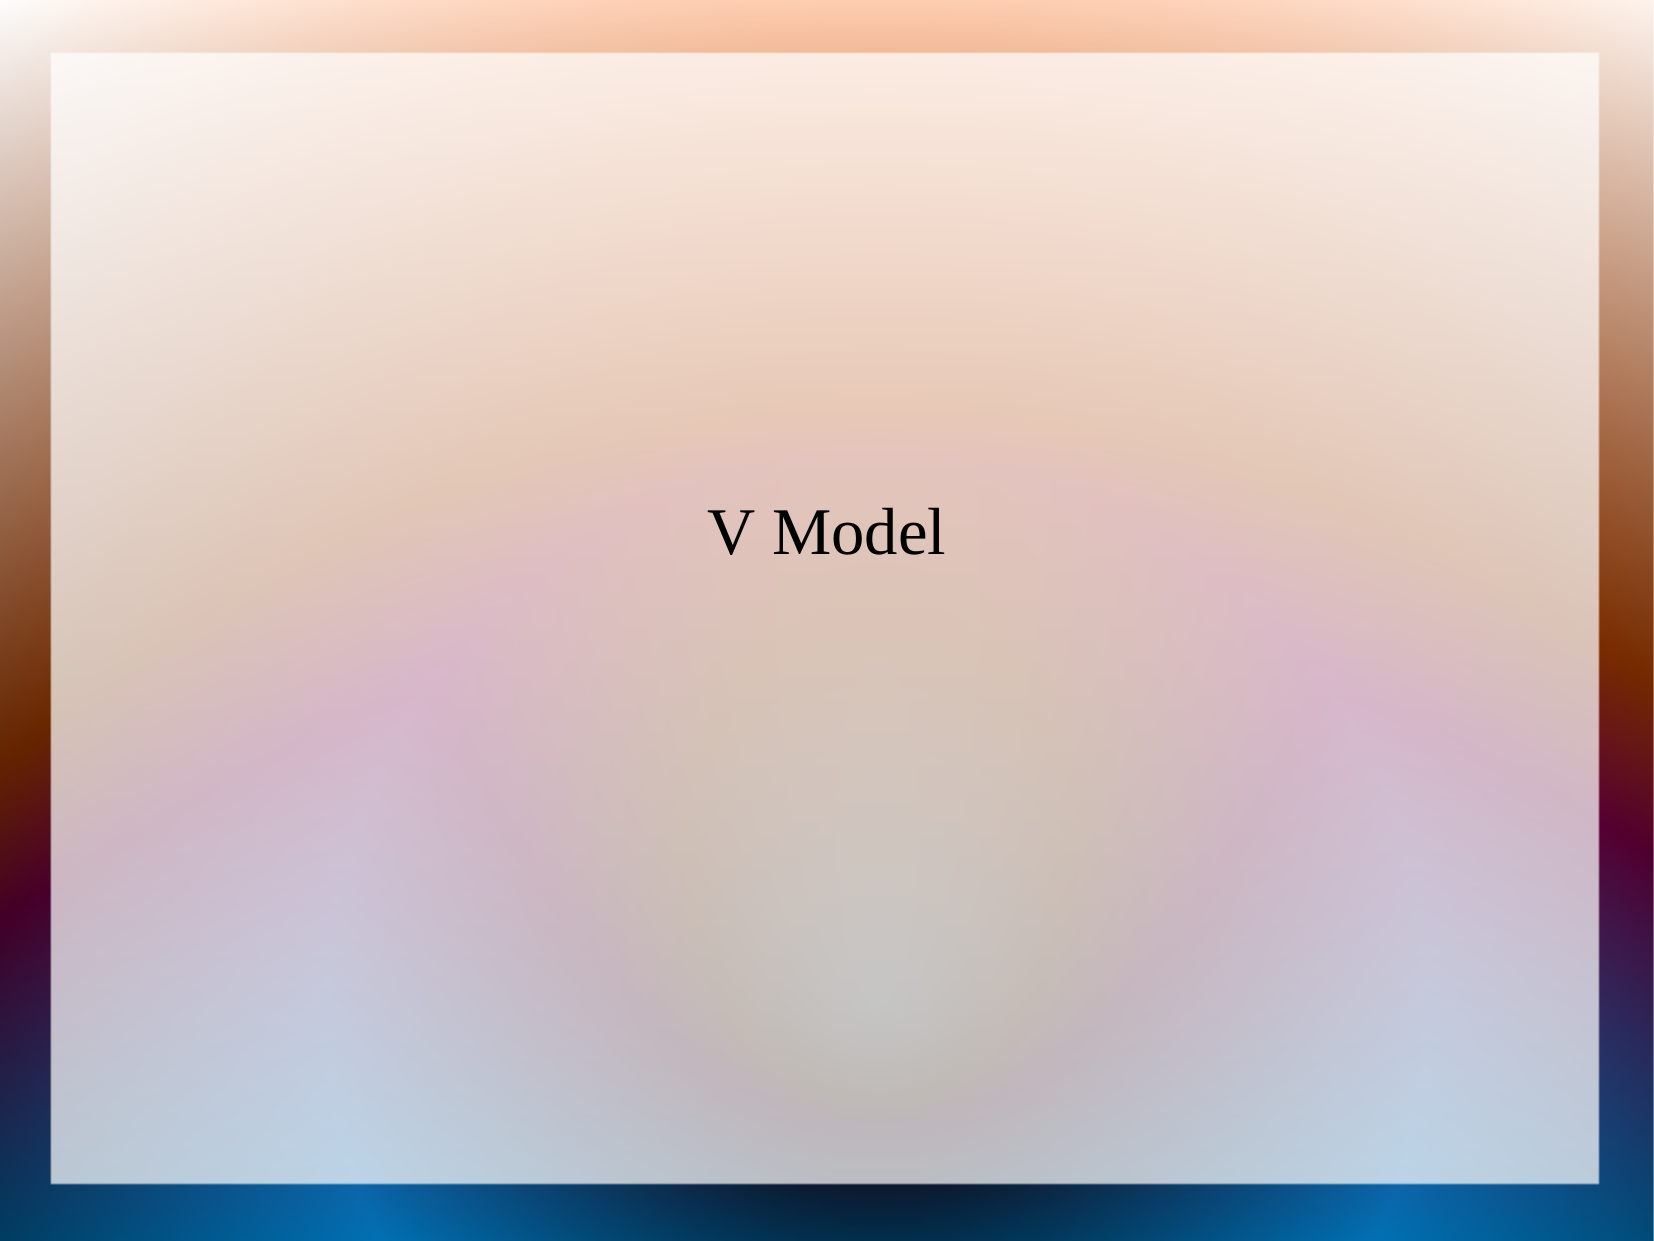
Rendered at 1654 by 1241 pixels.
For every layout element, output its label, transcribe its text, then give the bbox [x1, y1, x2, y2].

picture [0, 0, 1654, 1241]
subtitle V Model [82, 55, 1571, 1010]
